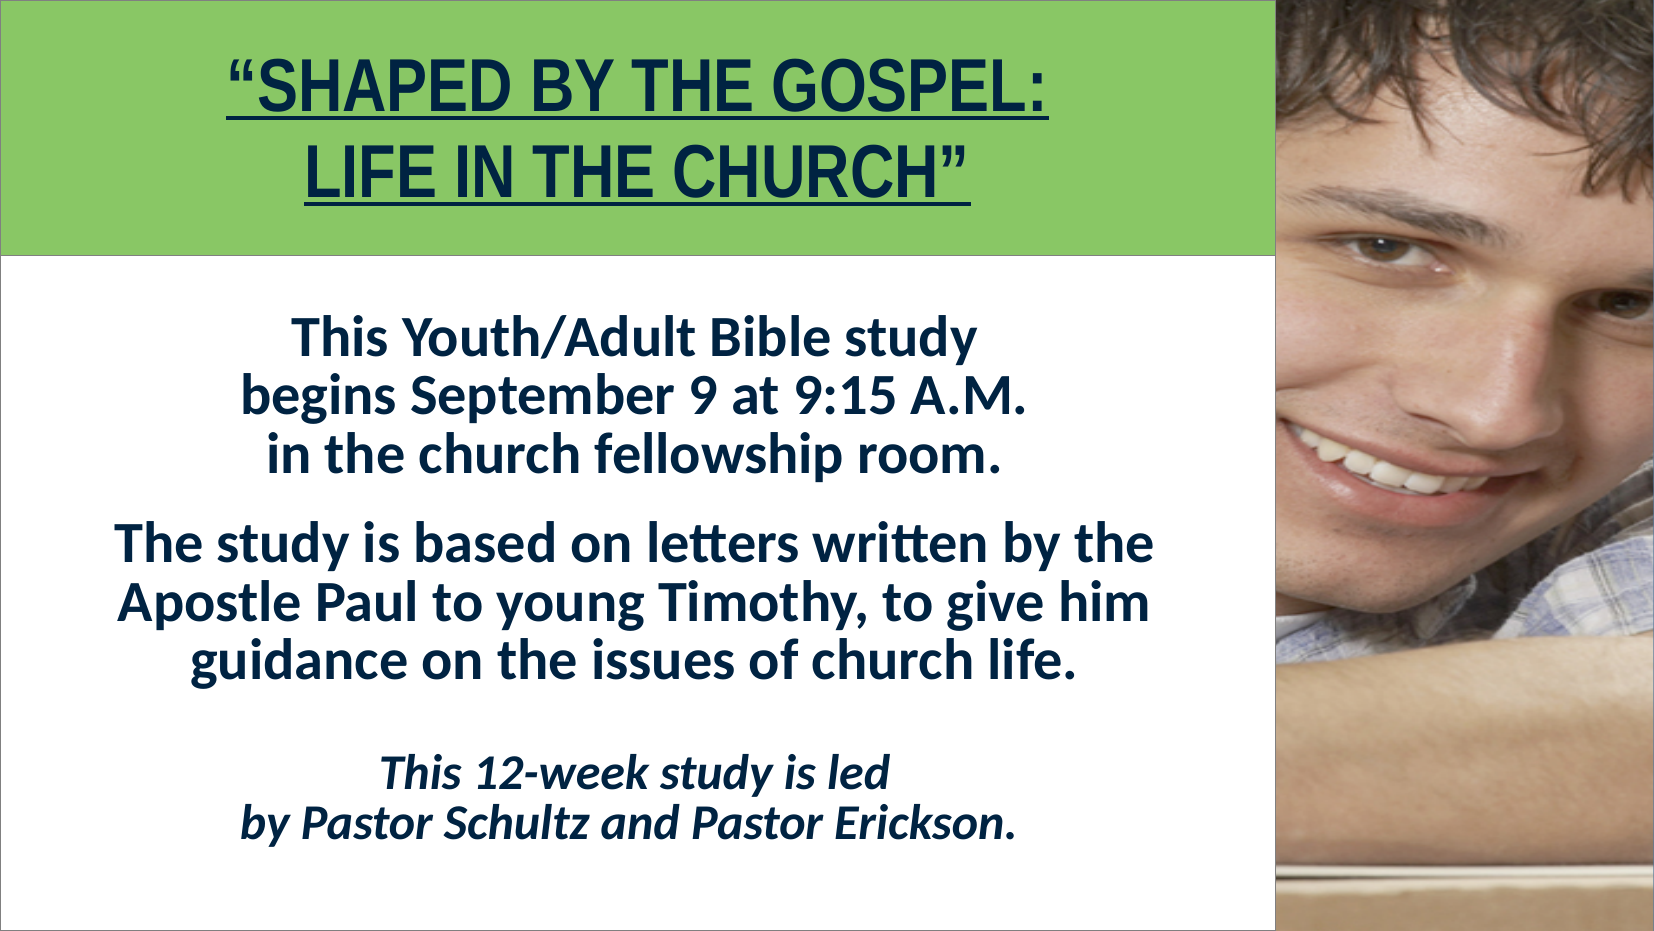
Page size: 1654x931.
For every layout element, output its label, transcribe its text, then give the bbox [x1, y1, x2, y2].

text_box [0, 256, 1276, 931]
picture [1276, 0, 1654, 931]
text_box This Youth/Adult Bible study begins September 9 at 9:15 A.M. in the church fellowship room. The study is based on letters written by the Apostle Paul to young Timothy, to give him guidance on the issues of church life. This 12-week study is led by Pastor Schultz and Pastor Erickson. [64, 305, 1205, 860]
text_box “SHAPED BY THE GOSPEL: LIFE IN THE CHURCH” [0, 0, 1276, 256]
